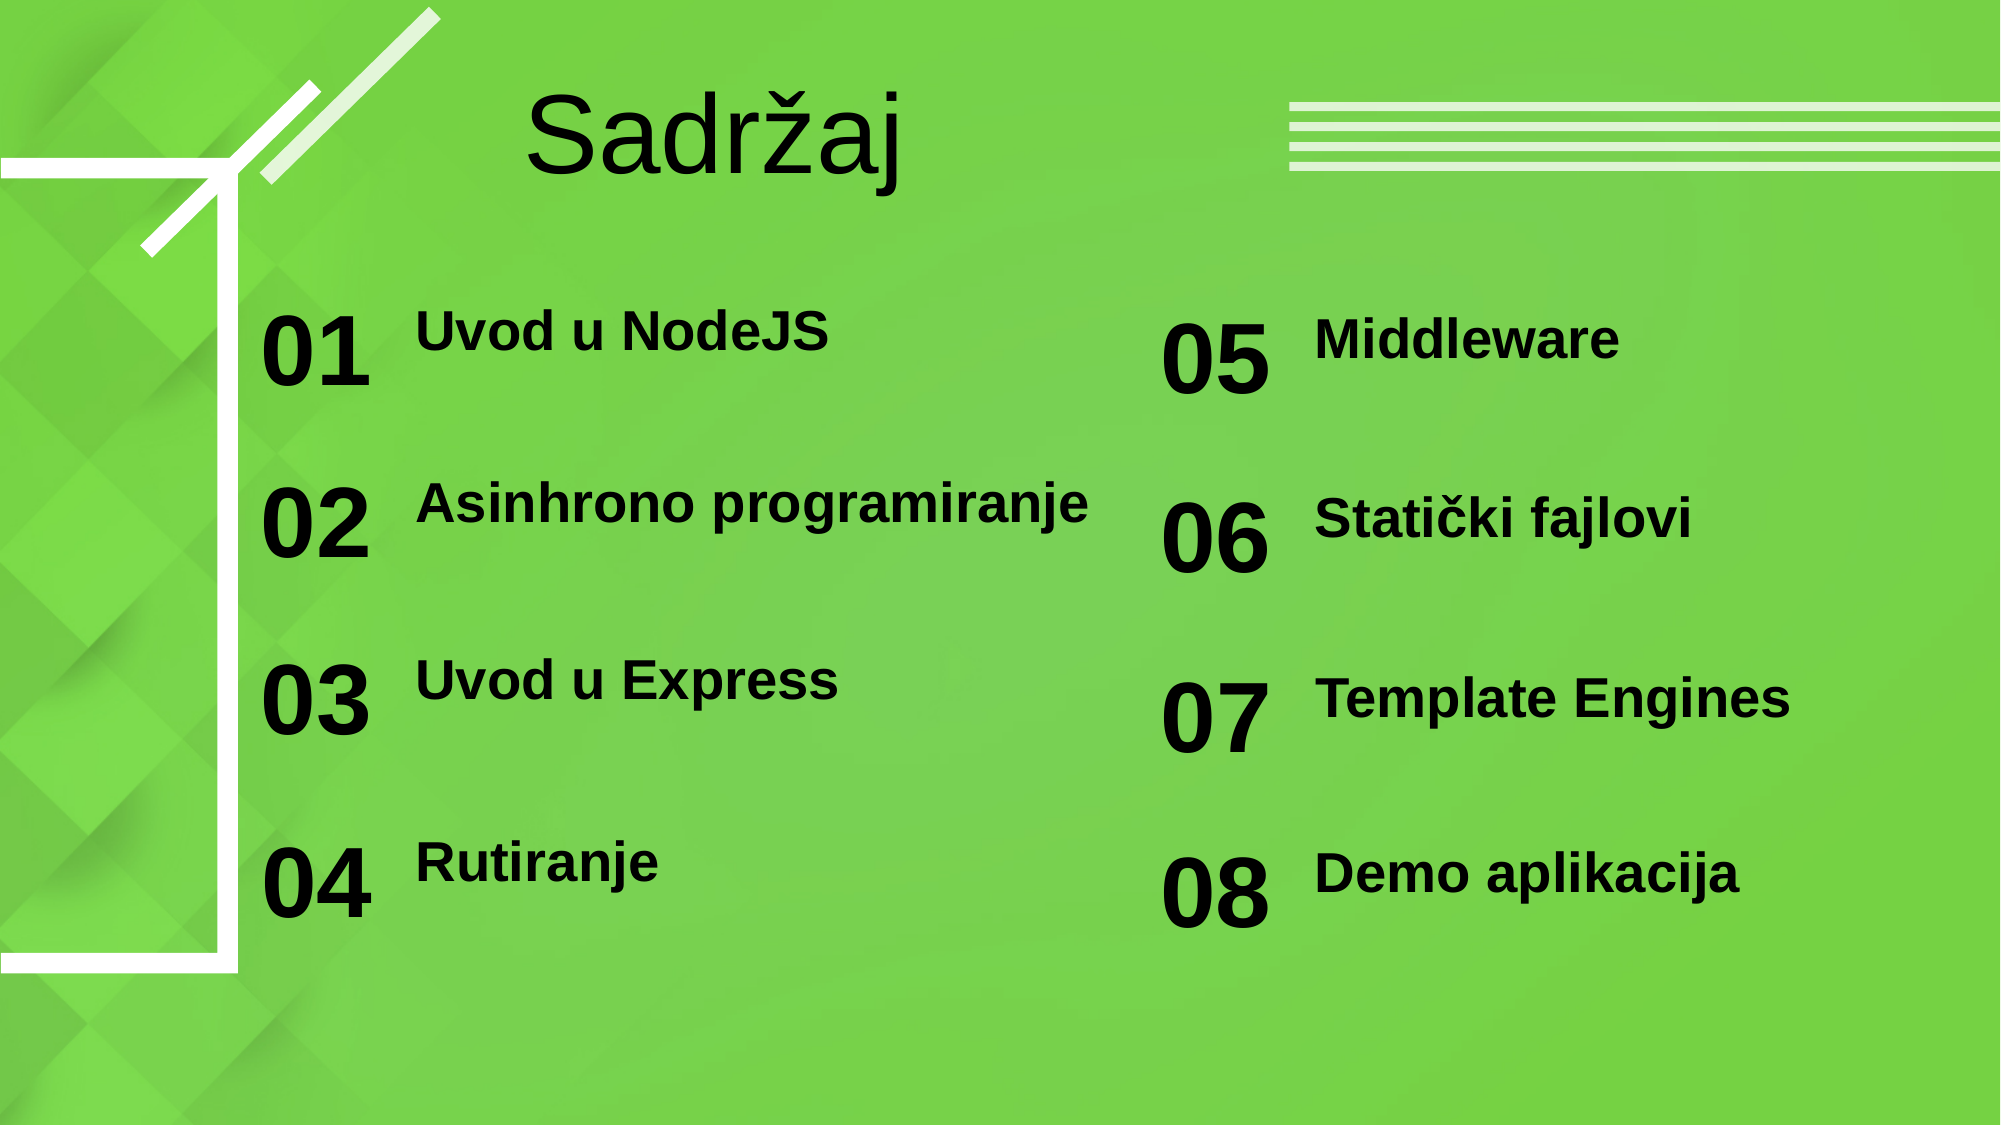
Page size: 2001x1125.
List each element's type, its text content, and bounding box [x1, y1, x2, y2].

text_box 04 [238, 810, 395, 945]
text_box Middleware [1297, 294, 2000, 378]
text_box 07 [1137, 645, 1295, 780]
text_box [259, 6, 441, 185]
picture [0, 0, 2001, 1125]
text_box Rutiranje [397, 818, 1138, 901]
text_box [1289, 142, 2000, 152]
text_box Demo aplikacija [1297, 828, 2000, 911]
text_box Uvod u Express [397, 635, 1137, 718]
text_box [1289, 102, 2000, 112]
text_box Sadržaj [508, 53, 1524, 204]
text_box Statički fajlovi [1297, 473, 2000, 556]
text_box Asinhrono programiranje [397, 458, 1137, 541]
text_box 06 [1136, 464, 1295, 600]
text_box [1289, 161, 2000, 171]
text_box 03 [238, 627, 395, 763]
text_box Template Engines [1297, 653, 2000, 736]
text_box Uvod u NodeJS [397, 286, 1136, 369]
text_box 01 [238, 278, 395, 414]
text_box [1289, 122, 2000, 132]
text_box 08 [1137, 820, 1295, 956]
text_box 05 [1136, 286, 1295, 422]
text_box [0, 79, 322, 974]
picture [0, 179, 217, 952]
text_box 02 [238, 450, 395, 585]
